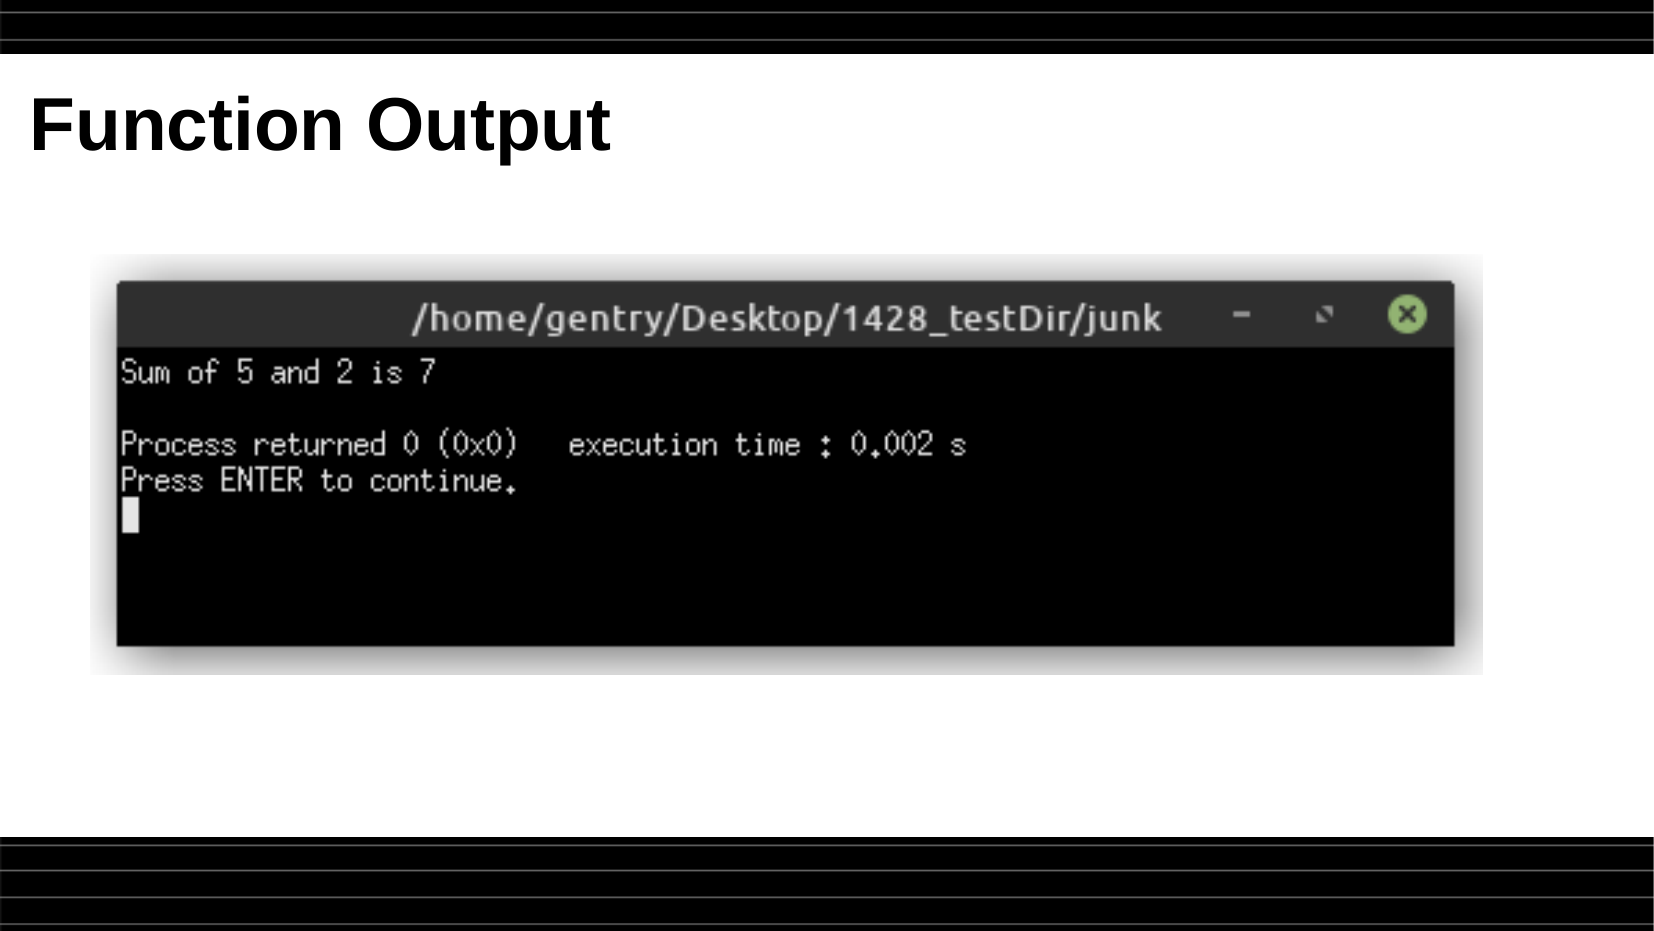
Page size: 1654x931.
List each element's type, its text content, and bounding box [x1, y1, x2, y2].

picture [0, 0, 1654, 54]
picture [0, 837, 1654, 931]
text_box Function Output [15, 75, 1546, 174]
picture [90, 254, 1483, 676]
